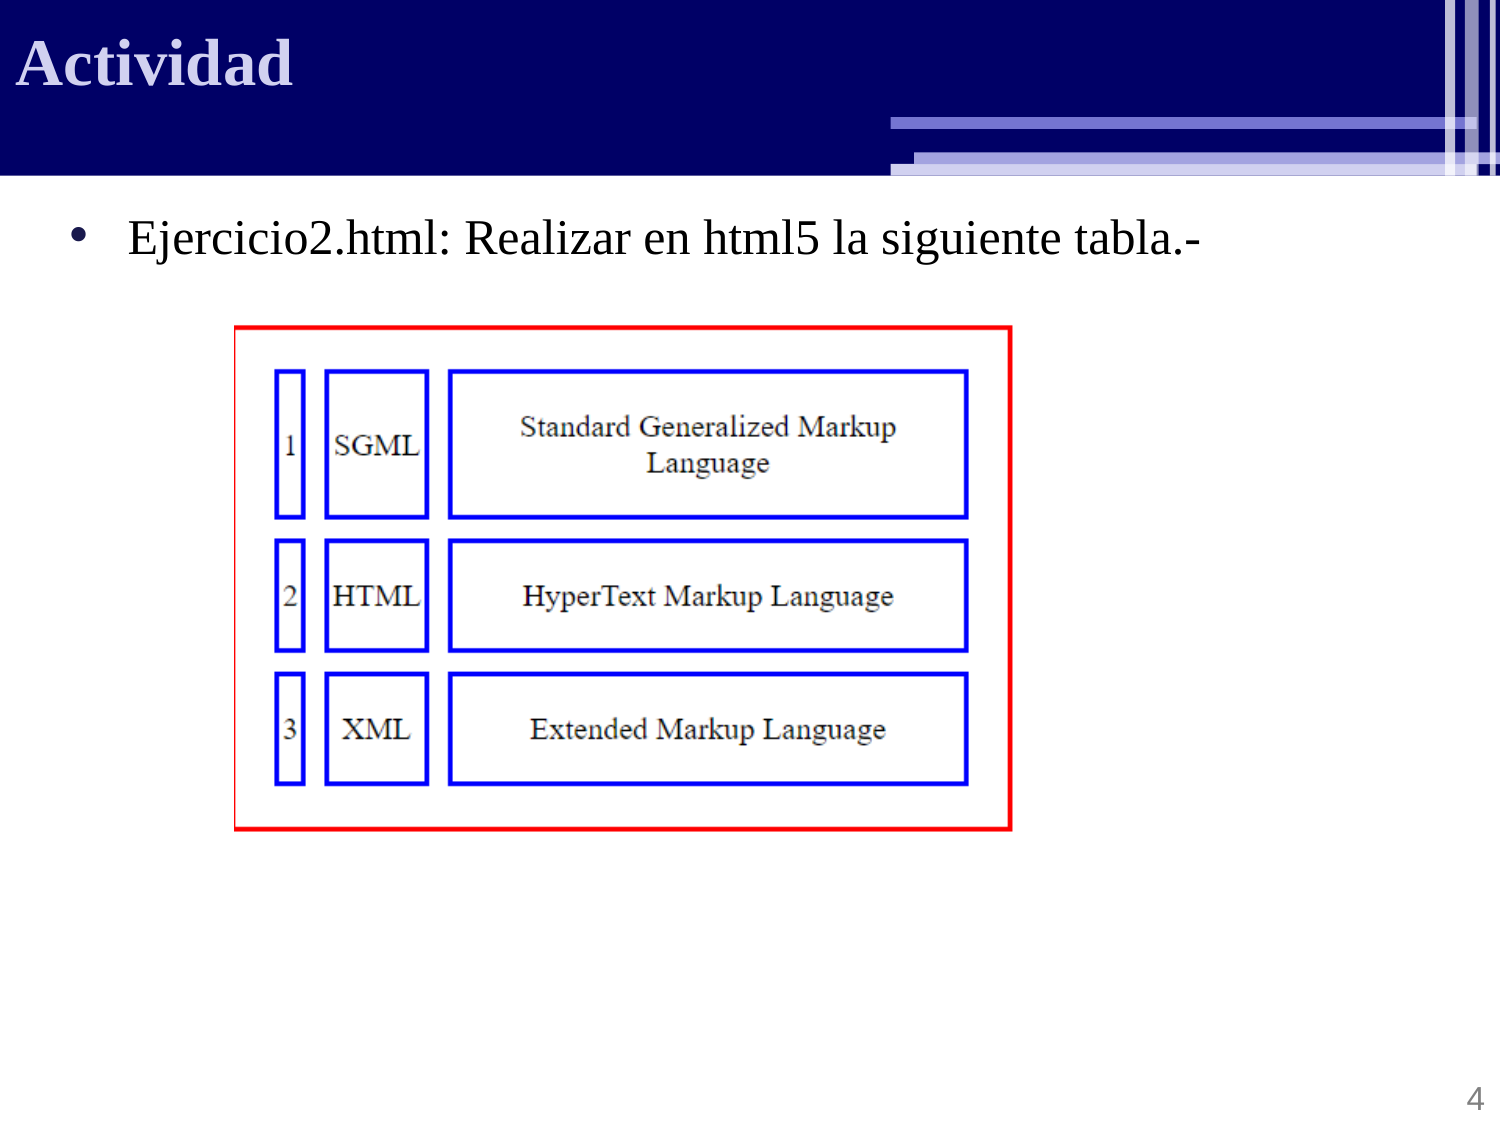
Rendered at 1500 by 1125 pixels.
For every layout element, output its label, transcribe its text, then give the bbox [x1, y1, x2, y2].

picture [234, 313, 1277, 882]
list Ejercicio2.html: Realizar en html5 la siguiente tabla.- [53, 196, 1471, 1012]
title Actividad [0, 0, 1450, 118]
